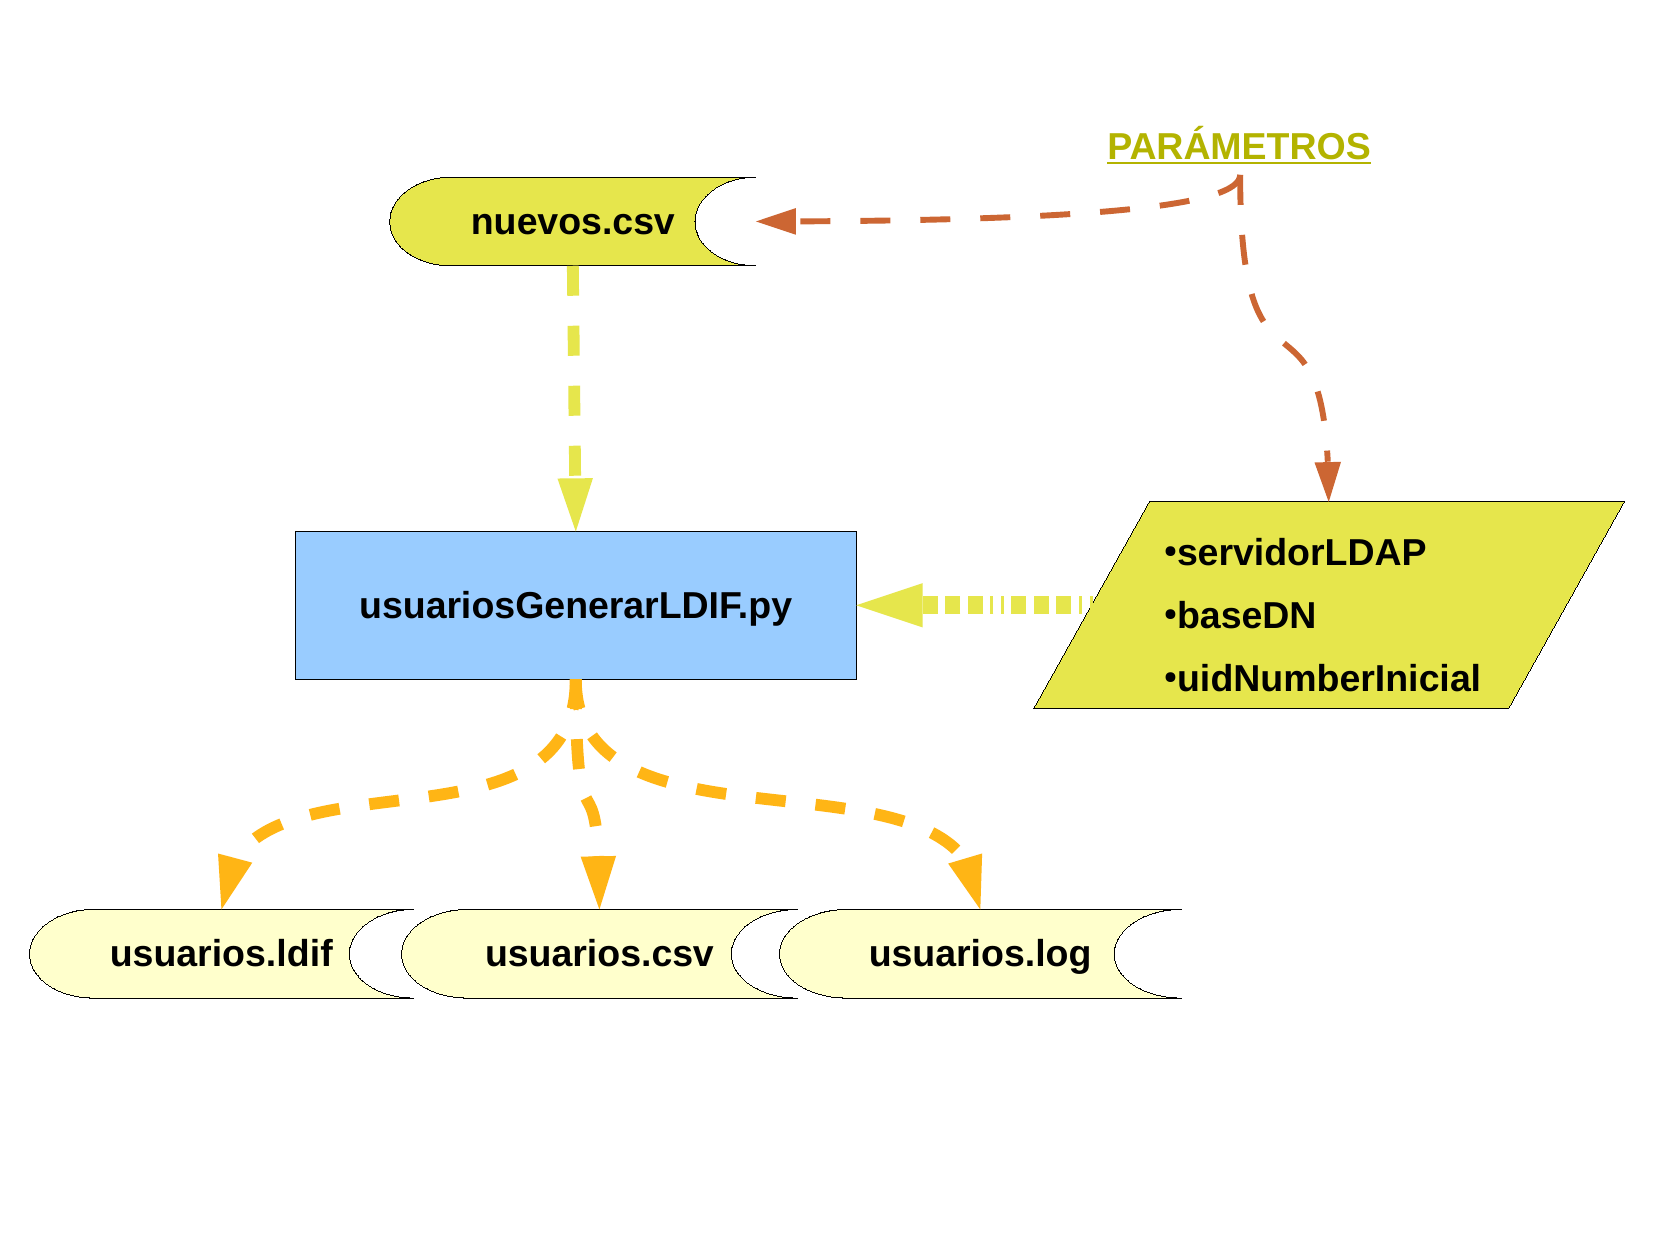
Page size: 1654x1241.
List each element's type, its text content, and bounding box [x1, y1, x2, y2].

text_box nuevos.csv [389, 177, 756, 266]
text_box PARÁMETROS [1092, 118, 1388, 175]
text_box servidorLDAP baseDN uidNumberInicial [1033, 501, 1625, 709]
text_box usuariosGenerarLDIF.py [295, 531, 857, 680]
text_box usuarios.log [779, 909, 1182, 999]
text_box usuarios.csv [401, 909, 798, 999]
text_box usuarios.ldif [29, 909, 414, 999]
